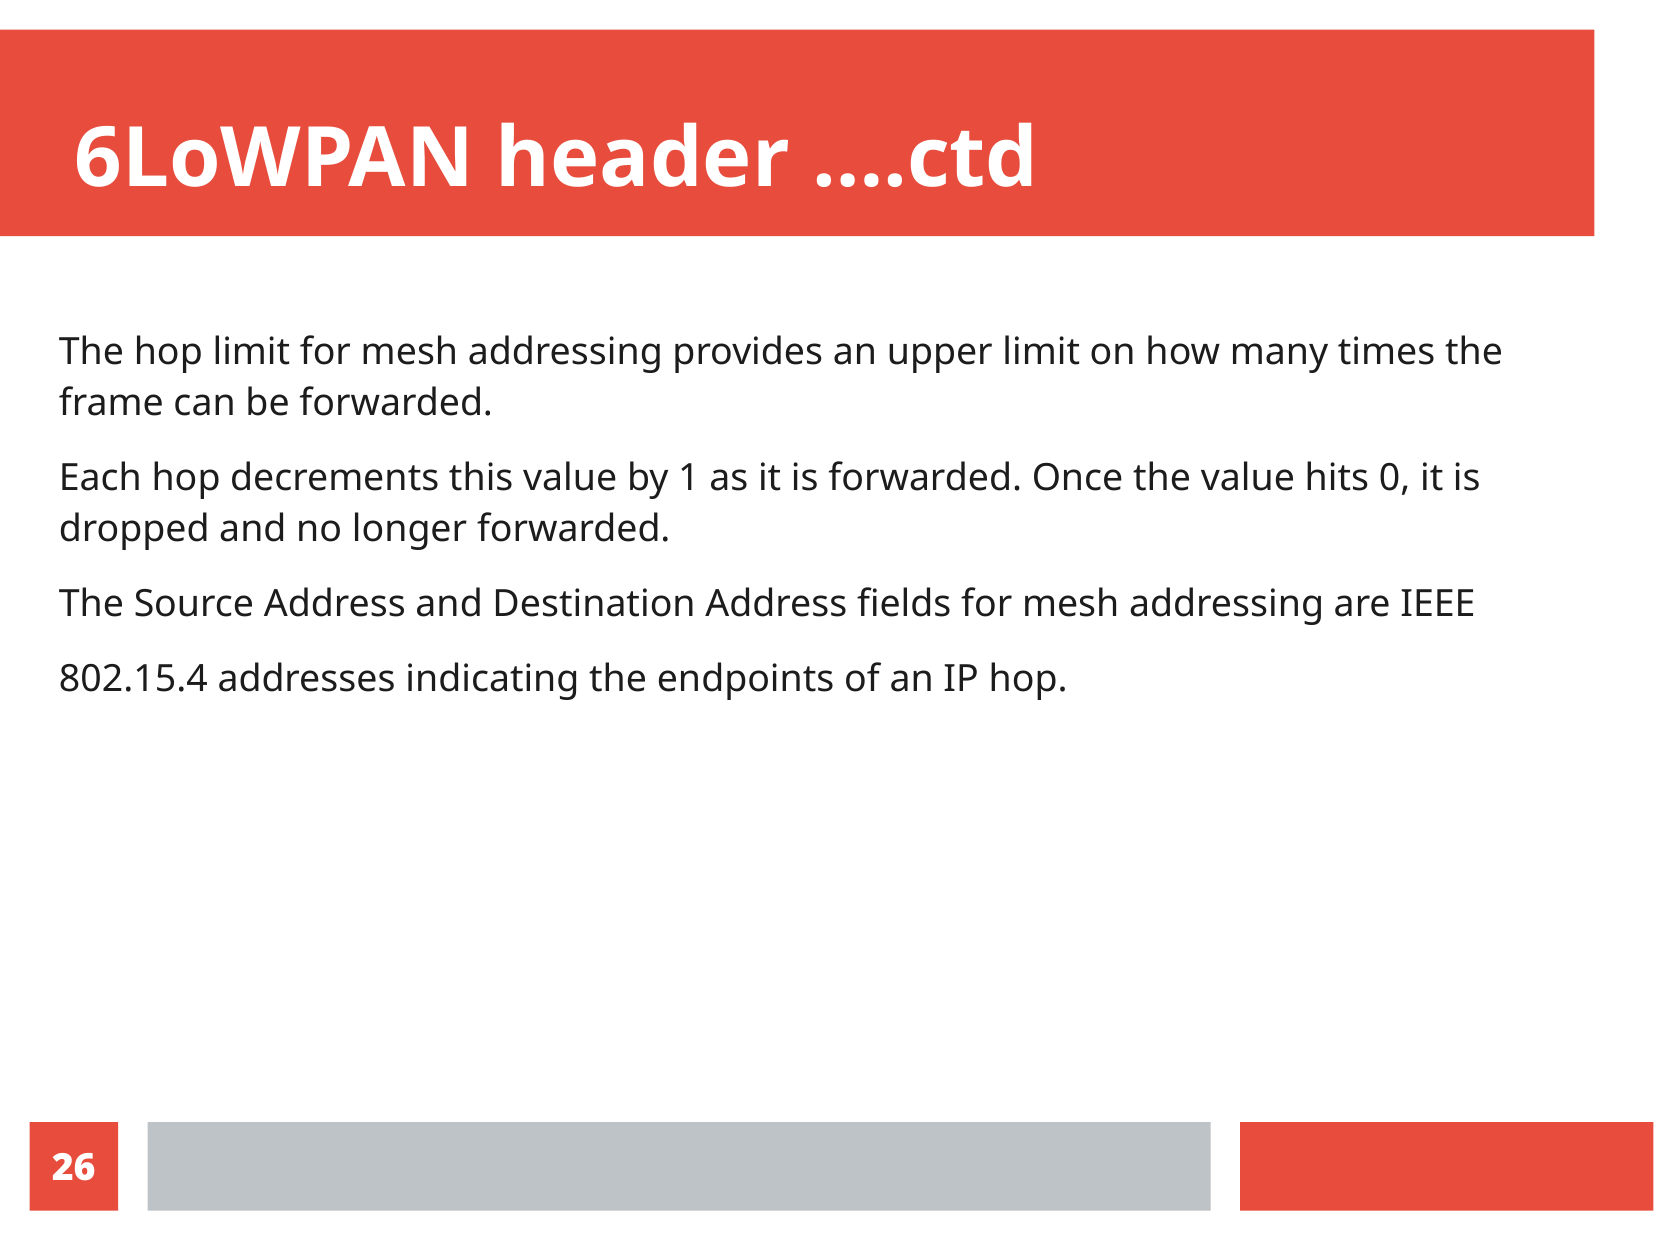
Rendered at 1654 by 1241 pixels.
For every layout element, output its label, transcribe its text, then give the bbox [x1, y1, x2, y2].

text_box 6LoWPAN header ….ctd [60, 90, 1501, 202]
list The hop limit for mesh addressing provides an upper limit on how many times the frame can be forwarded. Each hop decrements this value by 1 as it is forwarded. Once the value hits 0, it is dropped and no longer forwarded. The Source Address and Destination Address fields for mesh addressing are IEEE 802.15.4 addresses indicating the endpoints of an IP hop. [59, 324, 1565, 1093]
